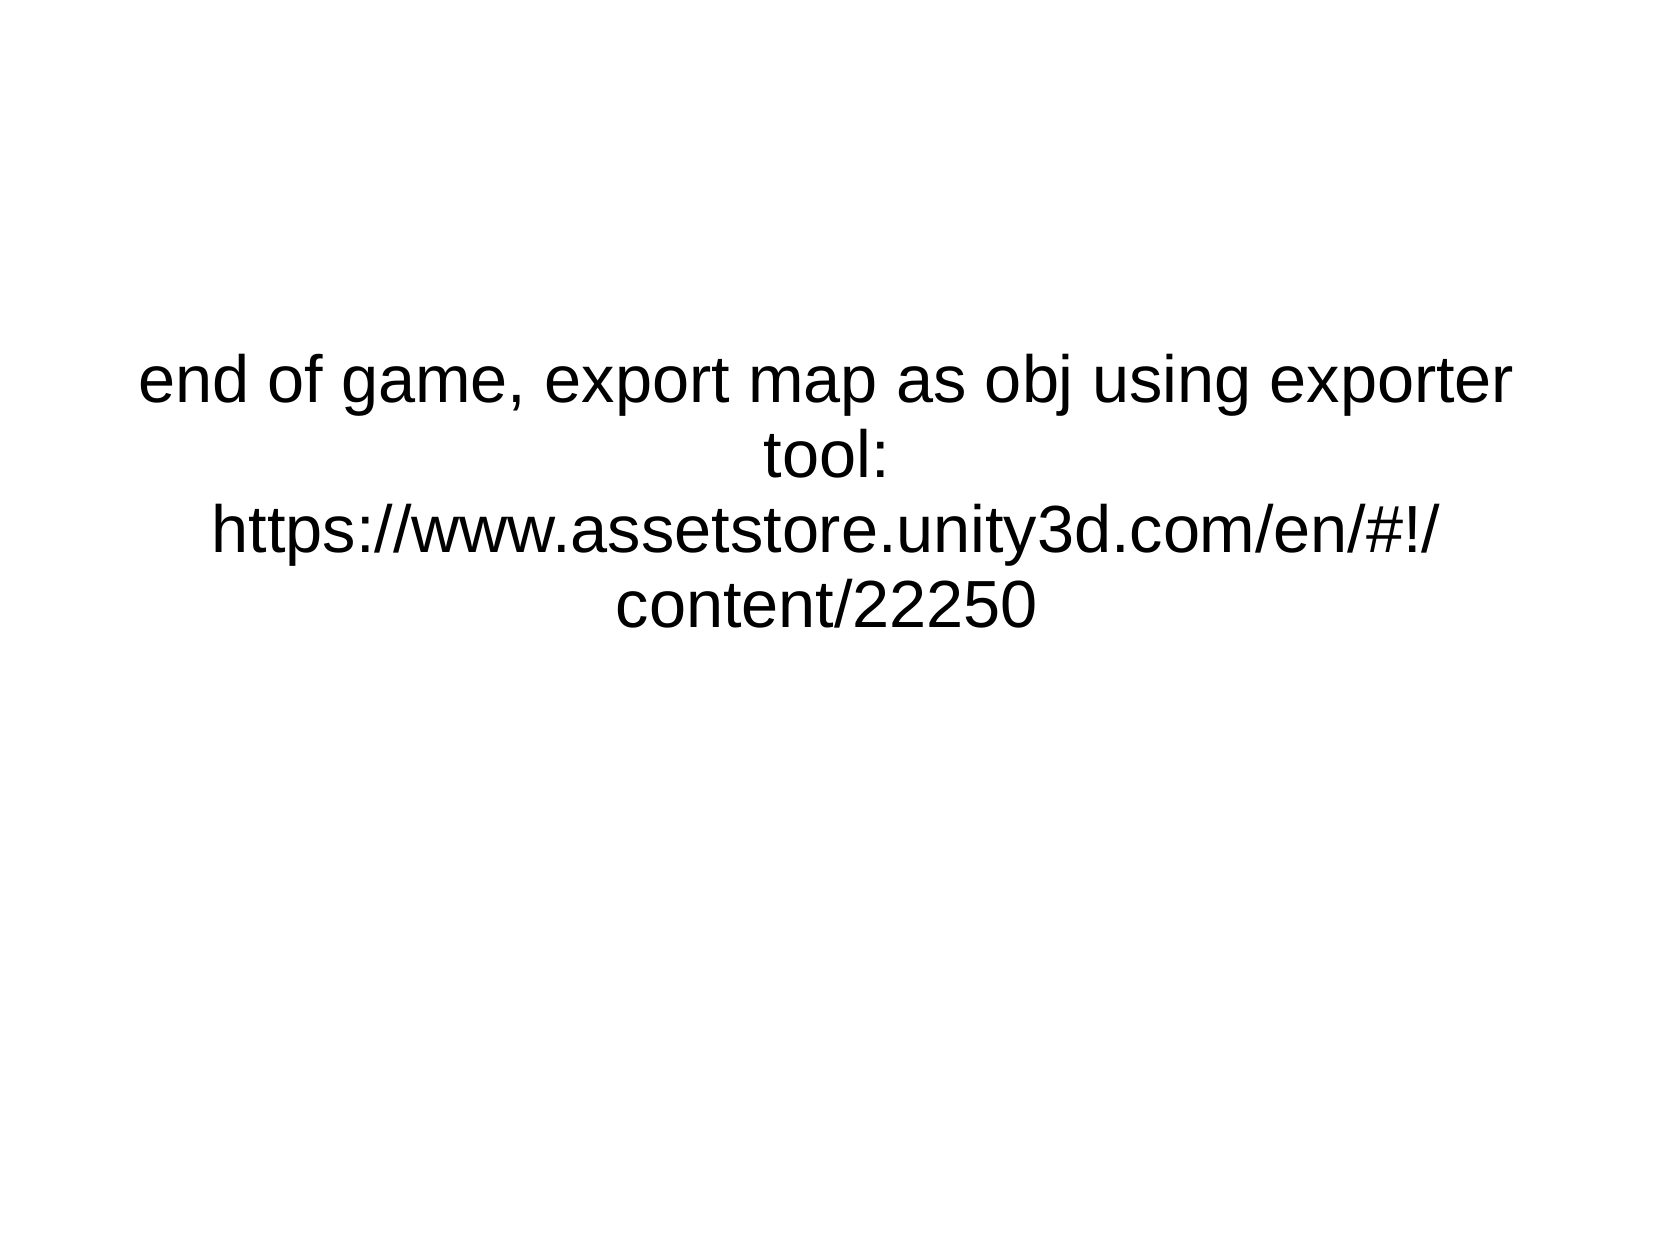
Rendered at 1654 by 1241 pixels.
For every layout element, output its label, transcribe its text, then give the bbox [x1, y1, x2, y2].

subtitle end of game, export map as obj using exporter tool: https://www.assetstore.unity3d.com/en/#!/content/22250 [82, 49, 1571, 1010]
